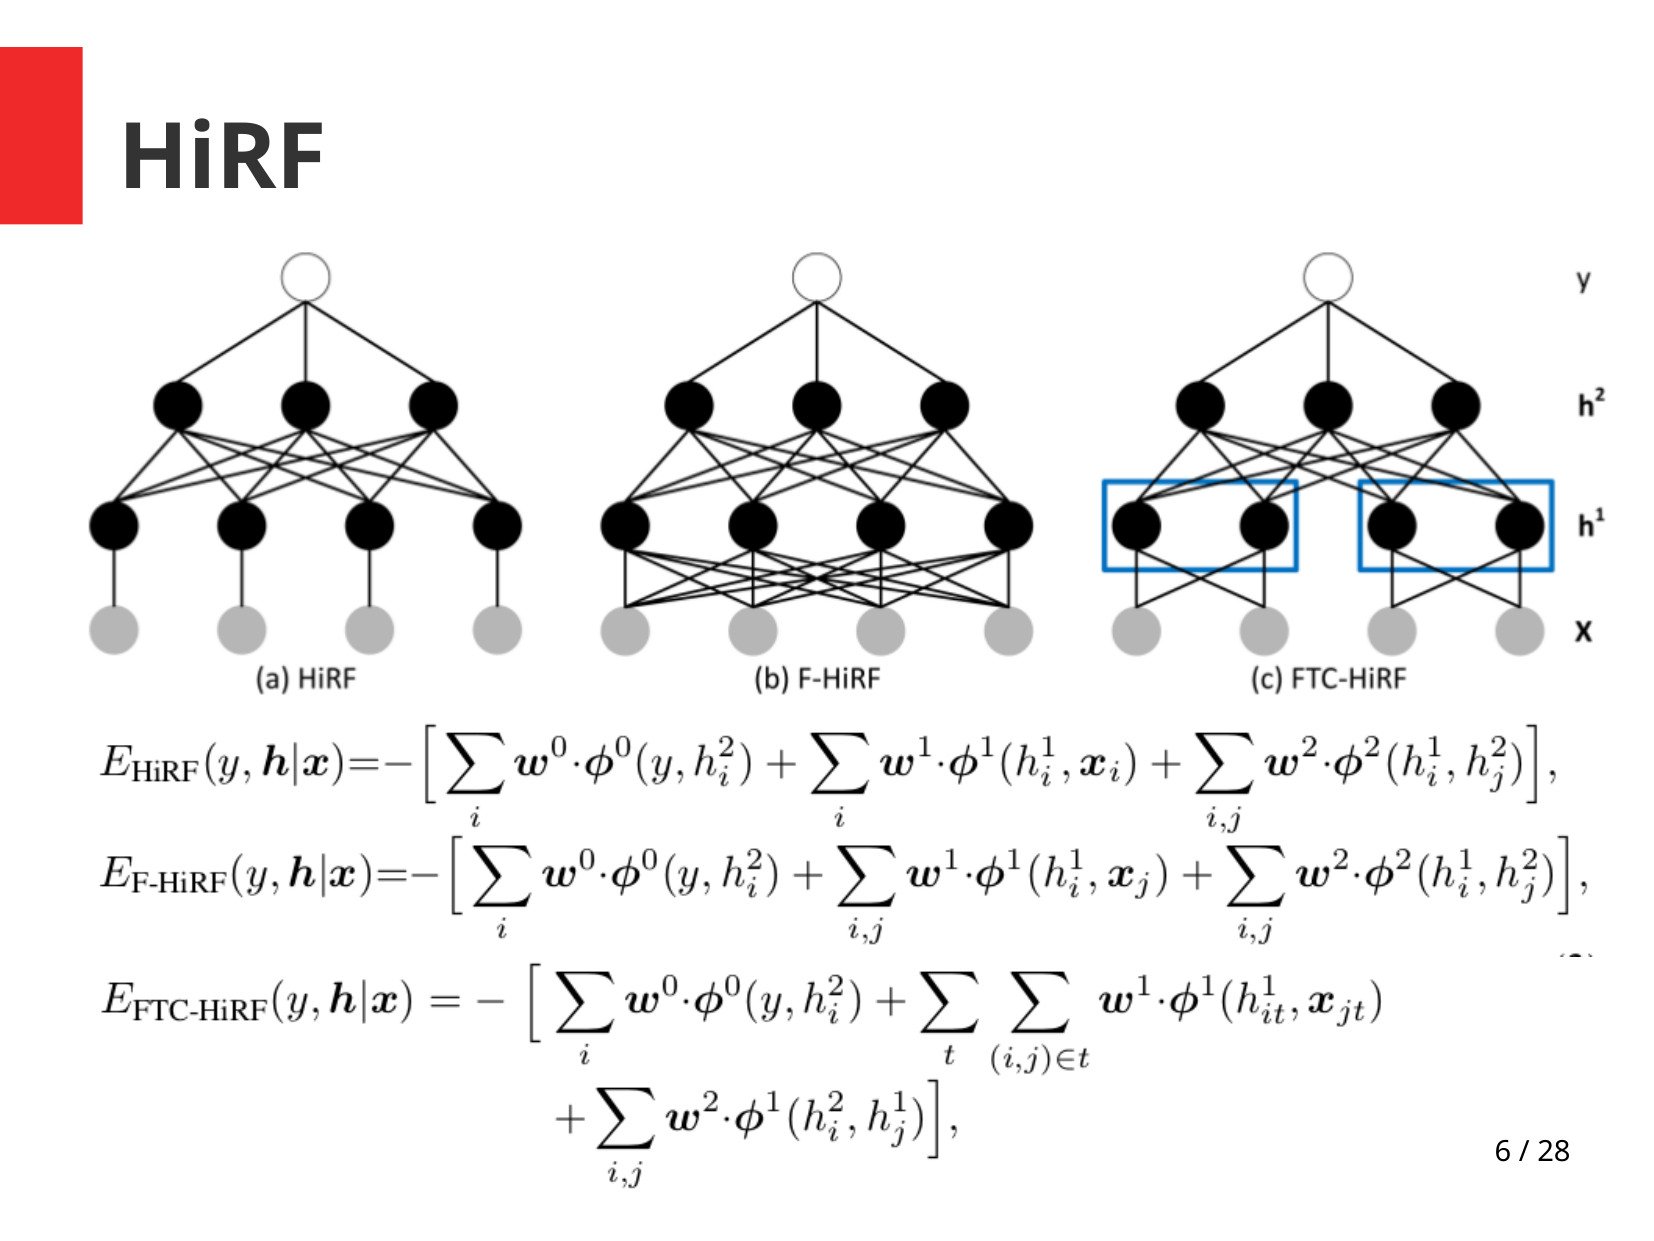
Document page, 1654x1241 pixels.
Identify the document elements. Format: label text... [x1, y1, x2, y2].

title HiRF [118, 49, 1571, 237]
picture [47, 237, 1632, 1204]
